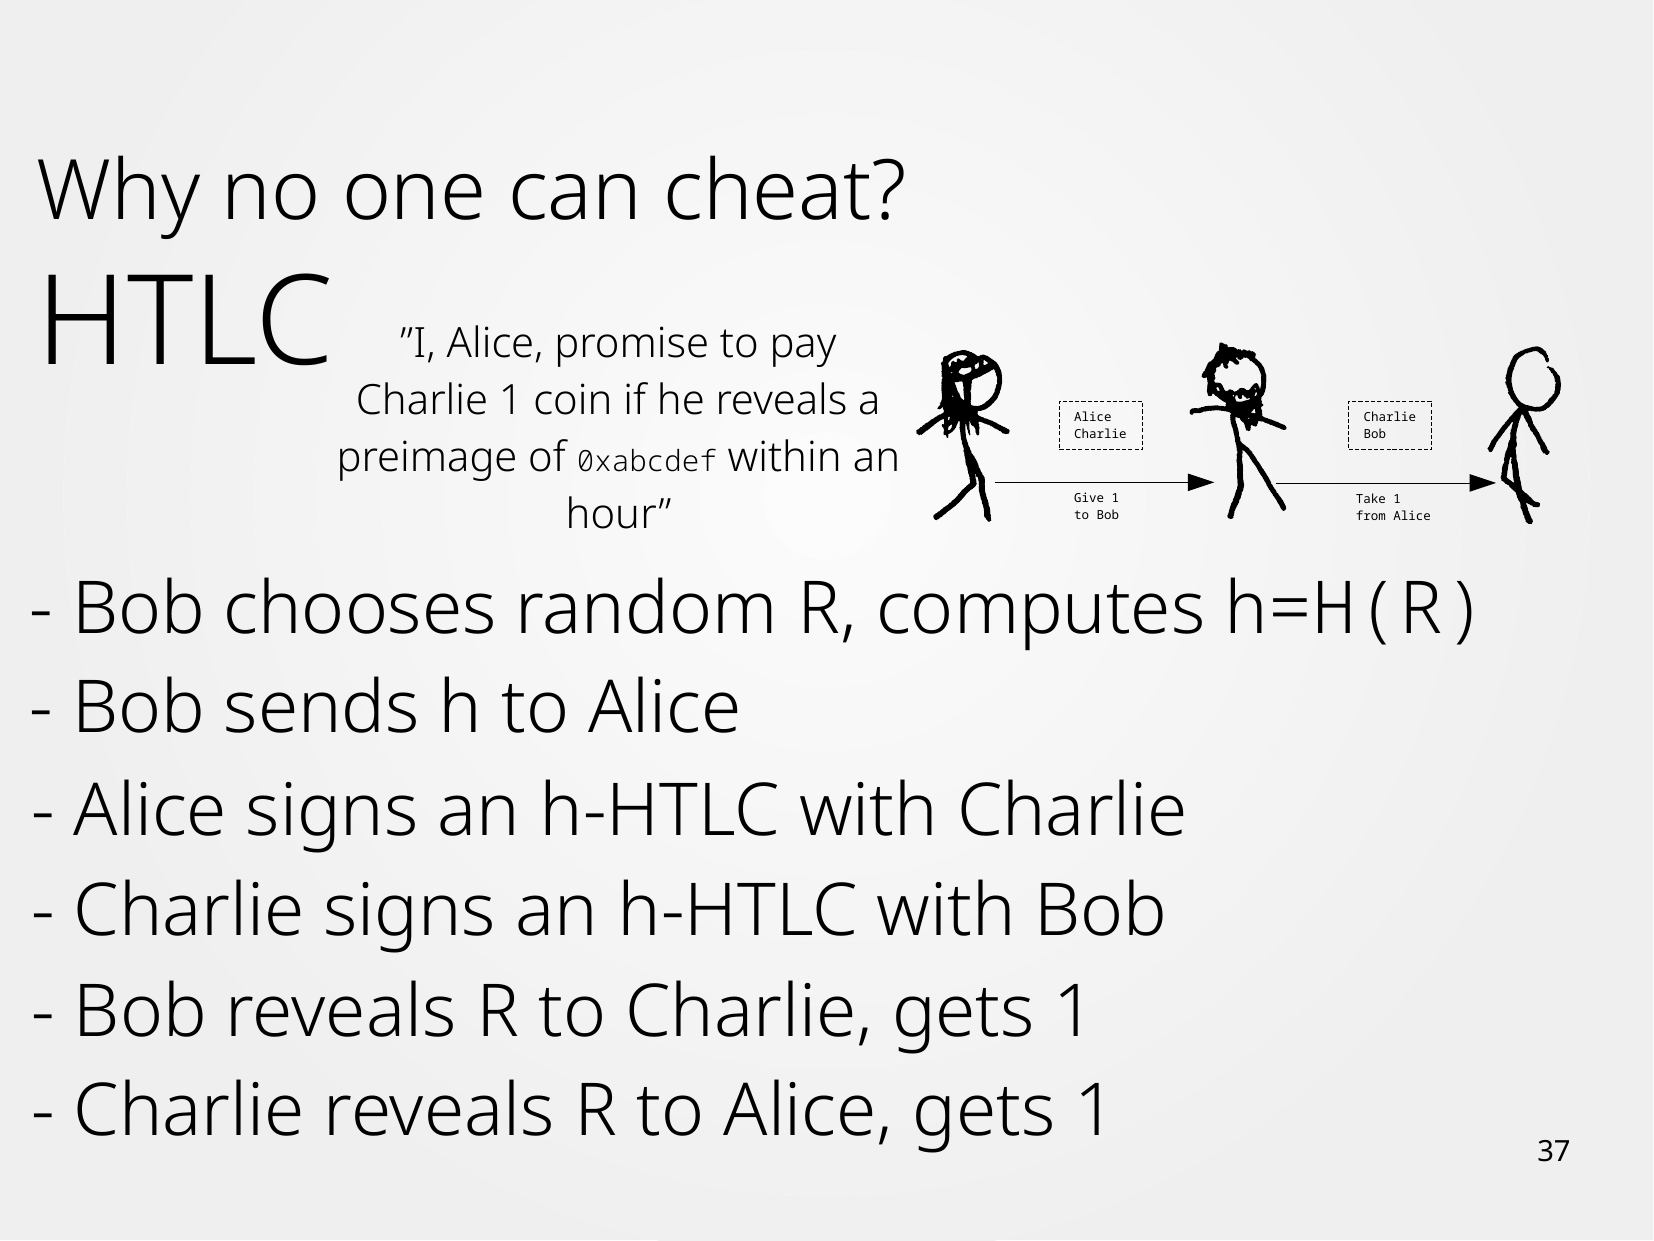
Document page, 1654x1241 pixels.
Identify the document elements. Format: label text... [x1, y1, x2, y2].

text_box - Alice signs an h-HTLC with Charlie - Charlie signs an h-HTLC with Bob [16, 750, 1582, 935]
text_box Take 1 from Alice [1341, 484, 1460, 532]
text_box Give 1 to Bob [1059, 483, 1137, 527]
title - Bob chooses random R, computes h=H(R) - Bob sends h to Alice [29, 555, 1625, 733]
title ”I, Alice, promise to pay Charlie 1 coin if he reveals a preimage of 0xabcdef within an hour” [336, 312, 905, 520]
text_box Charlie Bob [1348, 401, 1432, 446]
picture [1188, 341, 1288, 520]
text_box Alice Charlie [1059, 401, 1143, 446]
picture [915, 349, 1011, 522]
title Why no one can cheat? [36, 130, 1034, 243]
text_box - Bob reveals R to Charlie, gets 1 - Charlie reveals R to Alice, gets 1 [16, 950, 1276, 1136]
title HTLC [36, 230, 384, 378]
picture [1485, 344, 1563, 526]
